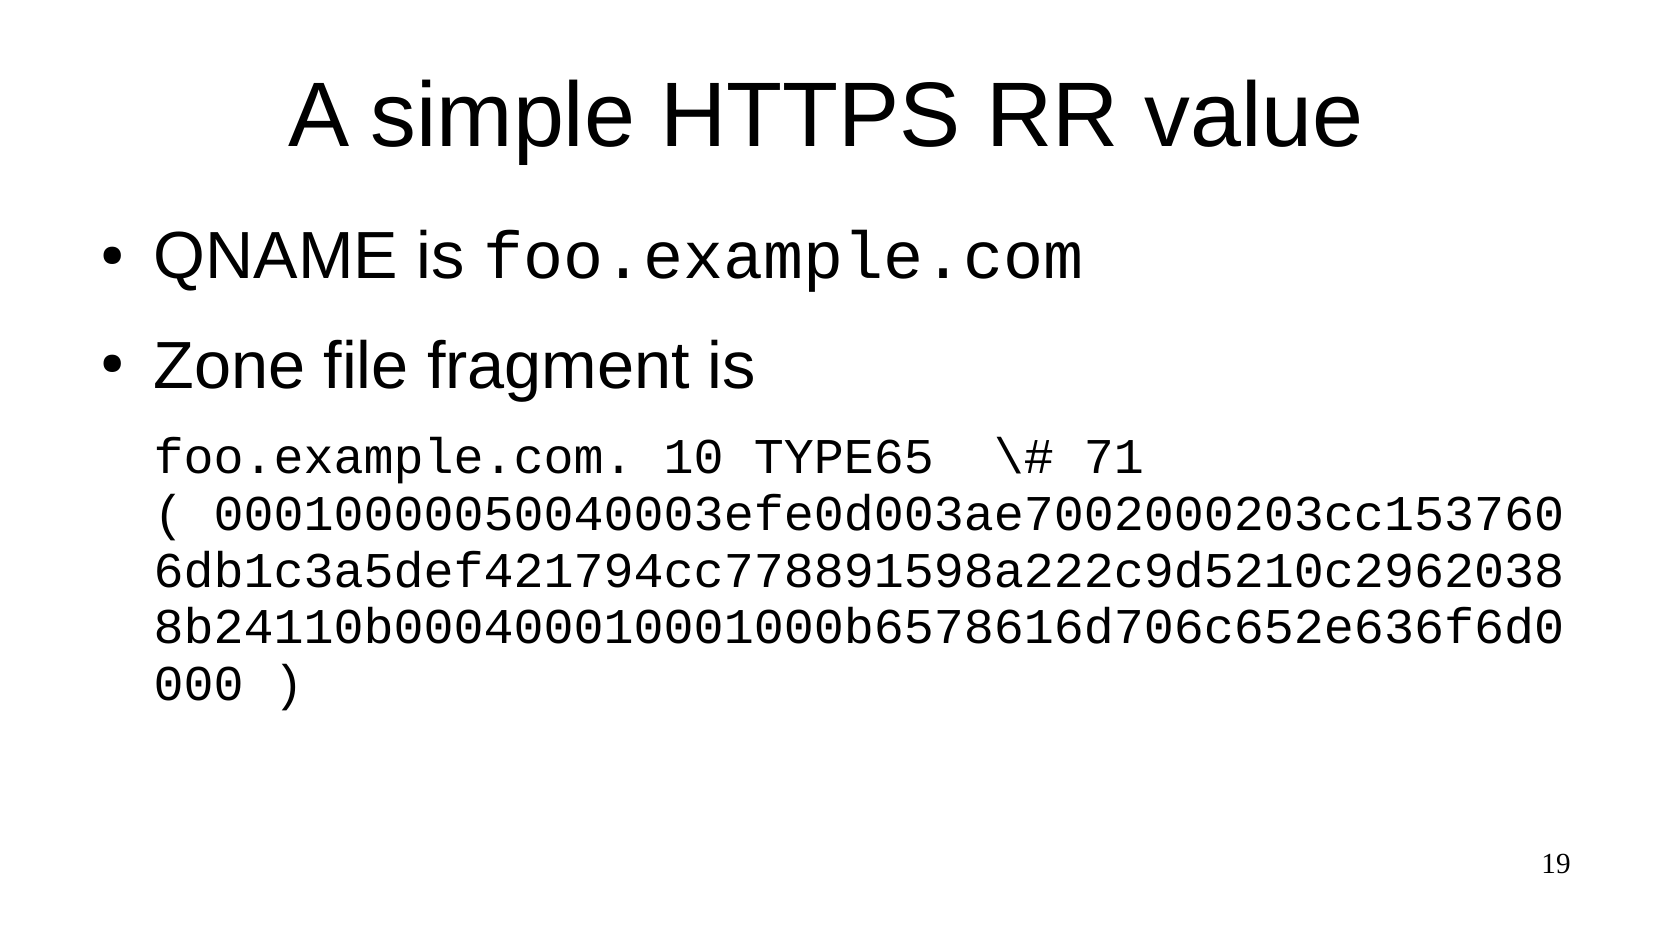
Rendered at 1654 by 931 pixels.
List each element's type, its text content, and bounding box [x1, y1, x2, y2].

title A simple HTTPS RR value [82, 37, 1571, 193]
list QNAME is foo.example.com Zone file fragment is foo.example.com. 10 TYPE65 \# 71 ( 00010000050040003efe0d003ae7002000203cc1537606db1c3a5def421794cc778891598a222c9d5210c29620388b24110b000400010001000b6578616d706c652e636f6d0000 ) [82, 217, 1571, 758]
